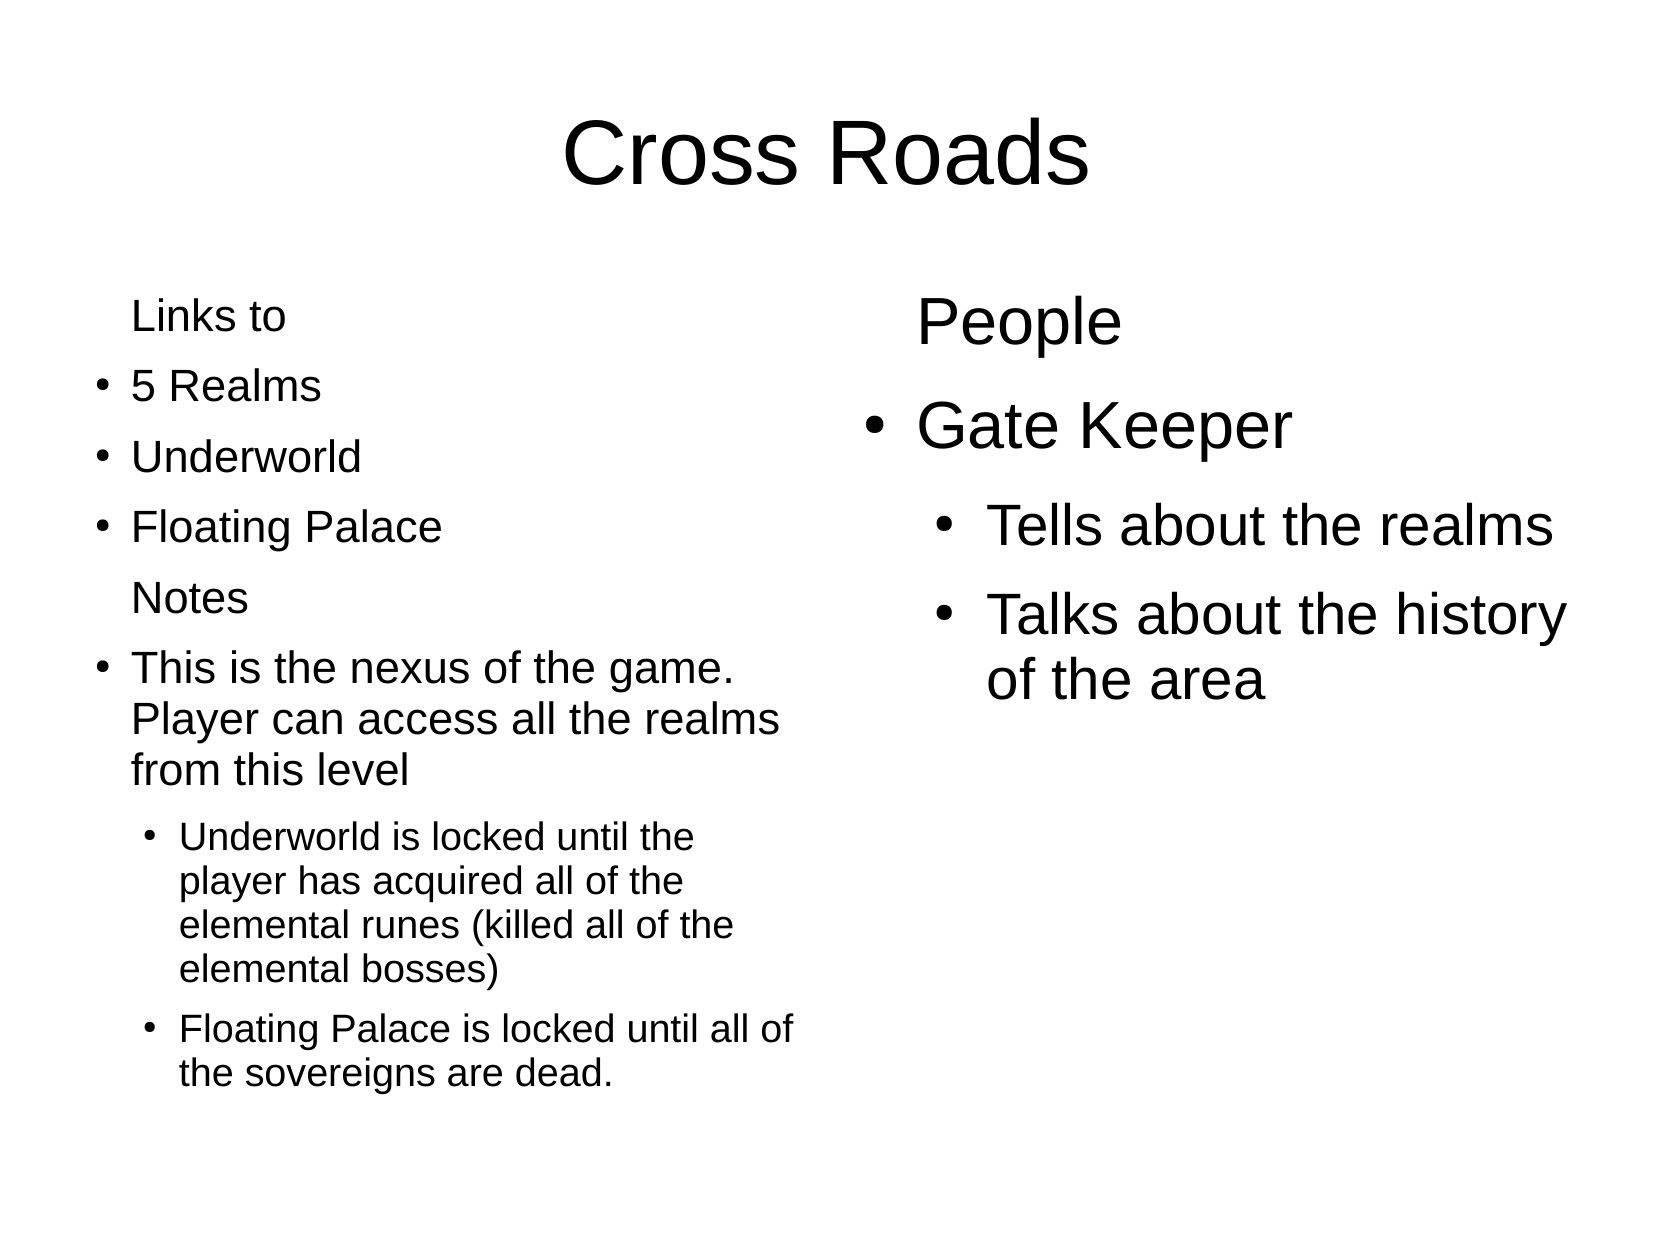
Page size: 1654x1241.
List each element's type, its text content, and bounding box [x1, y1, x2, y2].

title Cross Roads [82, 56, 1571, 250]
list Links to 5 Realms Underworld Floating Palace Notes This is the nexus of the game. Player can access all the realms from this level Underworld is locked until the player has acquired all of the elemental runes (killed all of the elemental bosses) Floating Palace is locked until all of the sovereigns are dead. [82, 290, 809, 1109]
list People Gate Keeper Tells about the realms Talks about the history of the area [845, 284, 1572, 1103]
